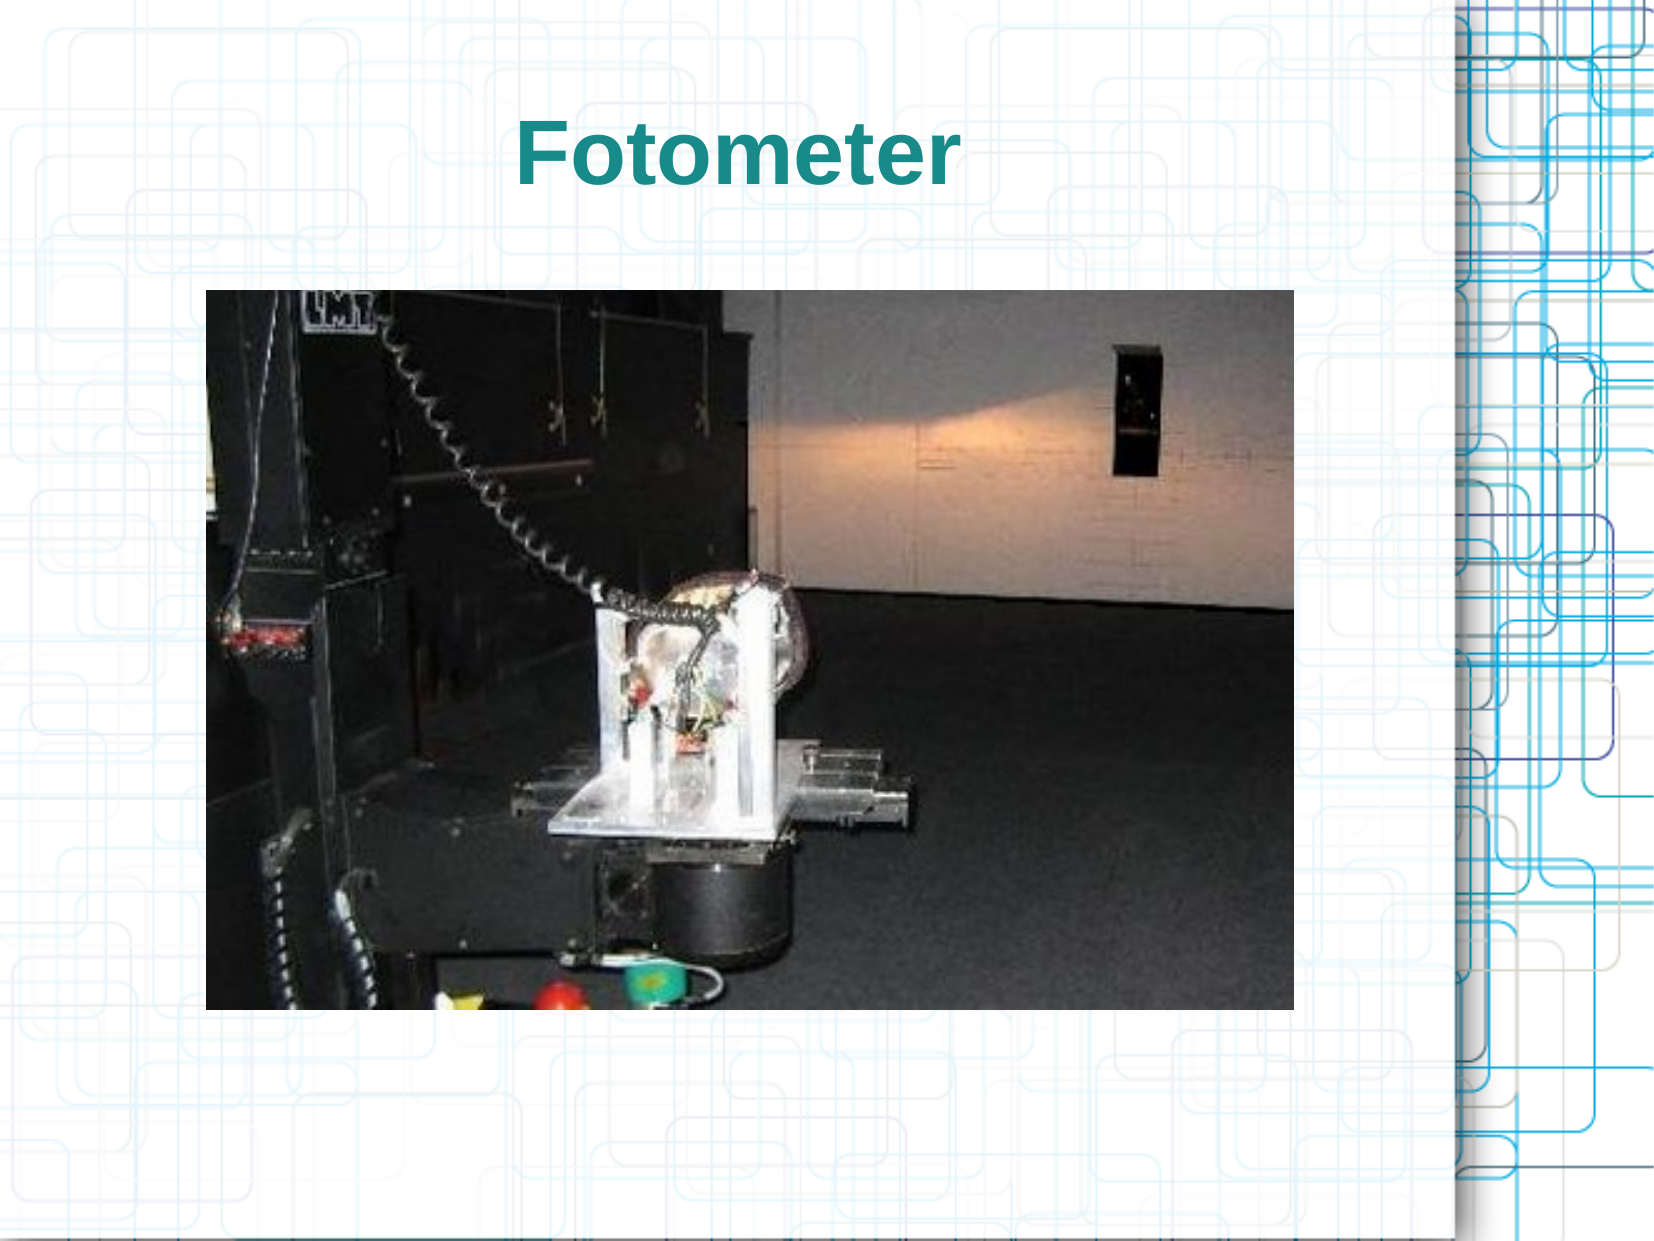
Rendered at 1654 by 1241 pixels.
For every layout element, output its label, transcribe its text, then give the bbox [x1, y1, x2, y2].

title Fotometer [59, 49, 1418, 257]
picture [0, 0, 1654, 1241]
